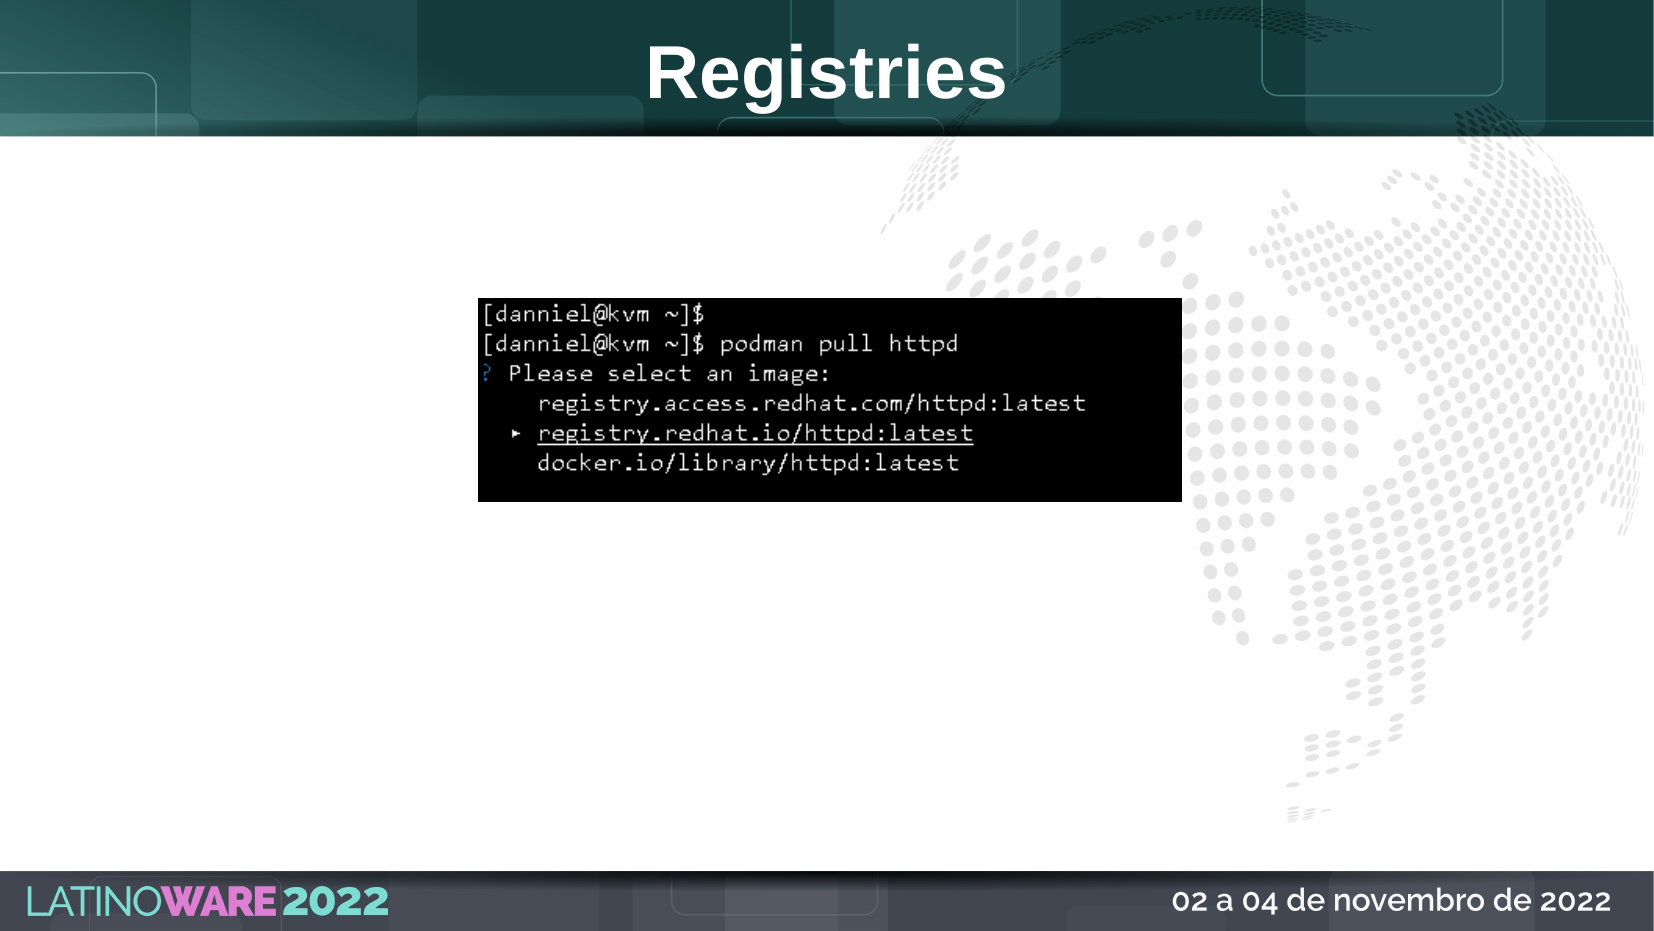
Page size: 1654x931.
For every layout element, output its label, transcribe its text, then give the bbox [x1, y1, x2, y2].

picture [0, 0, 1654, 931]
text_box Registries [135, 8, 1518, 129]
